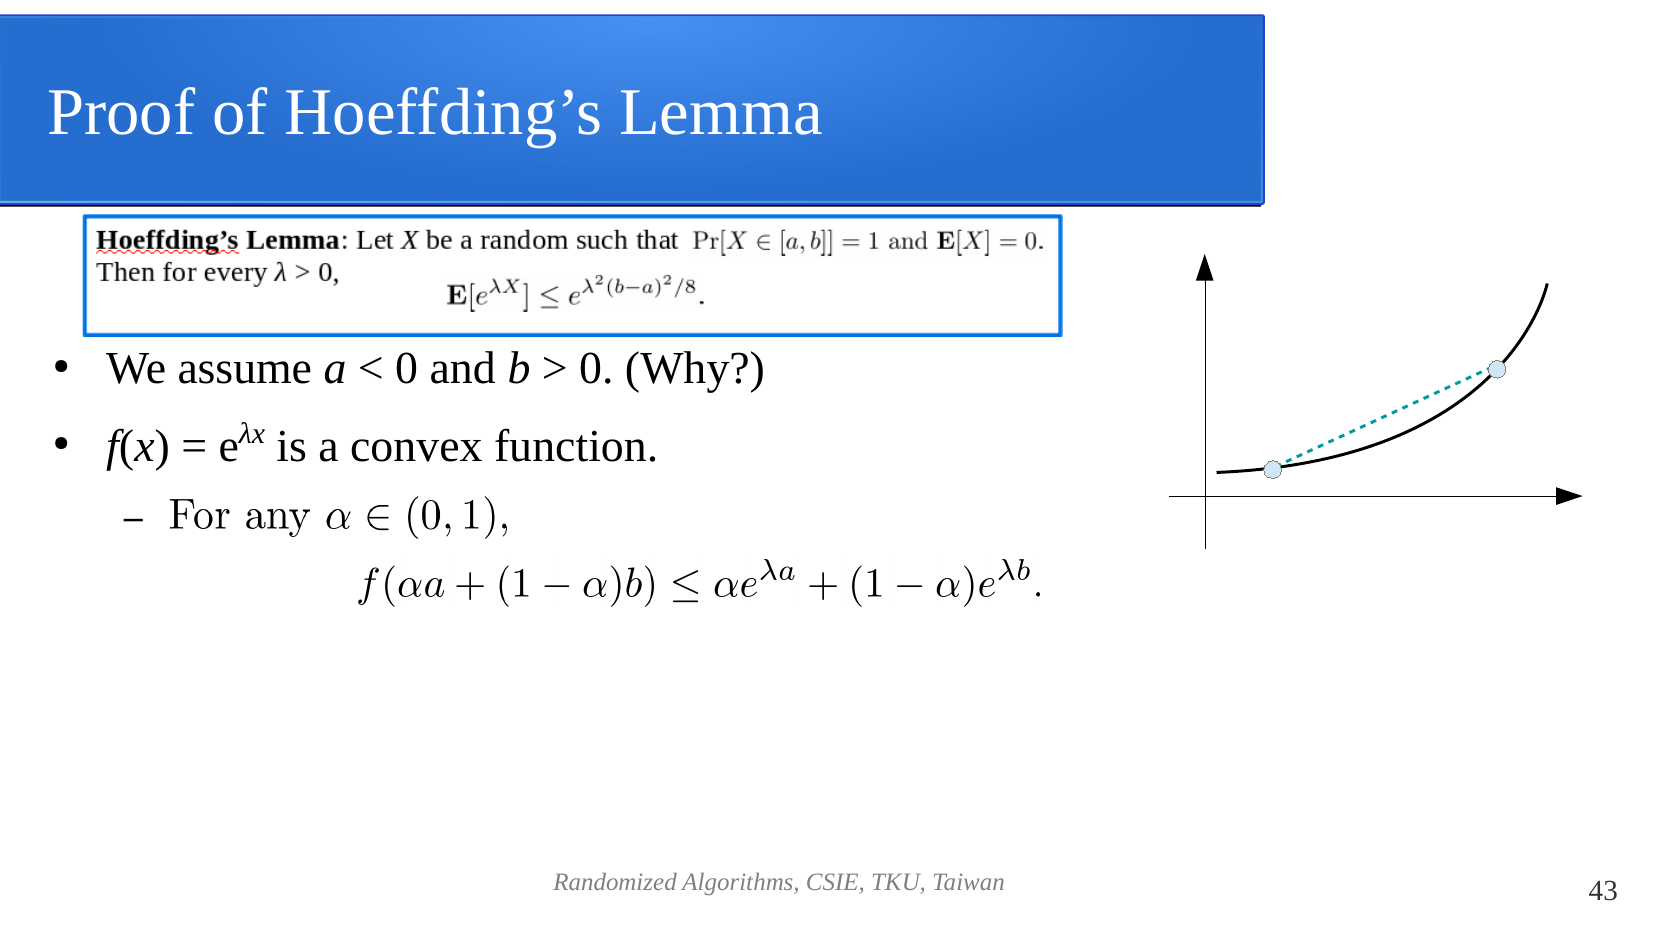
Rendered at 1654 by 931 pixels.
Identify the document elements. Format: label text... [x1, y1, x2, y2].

list We assume a < 0 and b > 0. (Why?) f(x) = eλx is a convex function. [1206, 342, 1524, 496]
picture [169, 496, 507, 539]
picture [82, 212, 1063, 337]
picture [358, 559, 1040, 607]
text_box [1488, 360, 1506, 379]
list We assume a < 0 and b > 0. (Why?) f(x) = eλx is a convex function. [35, 342, 1524, 764]
text_box [1263, 460, 1282, 479]
title Proof of Hoeffding’s Lemma [47, 35, 1199, 189]
